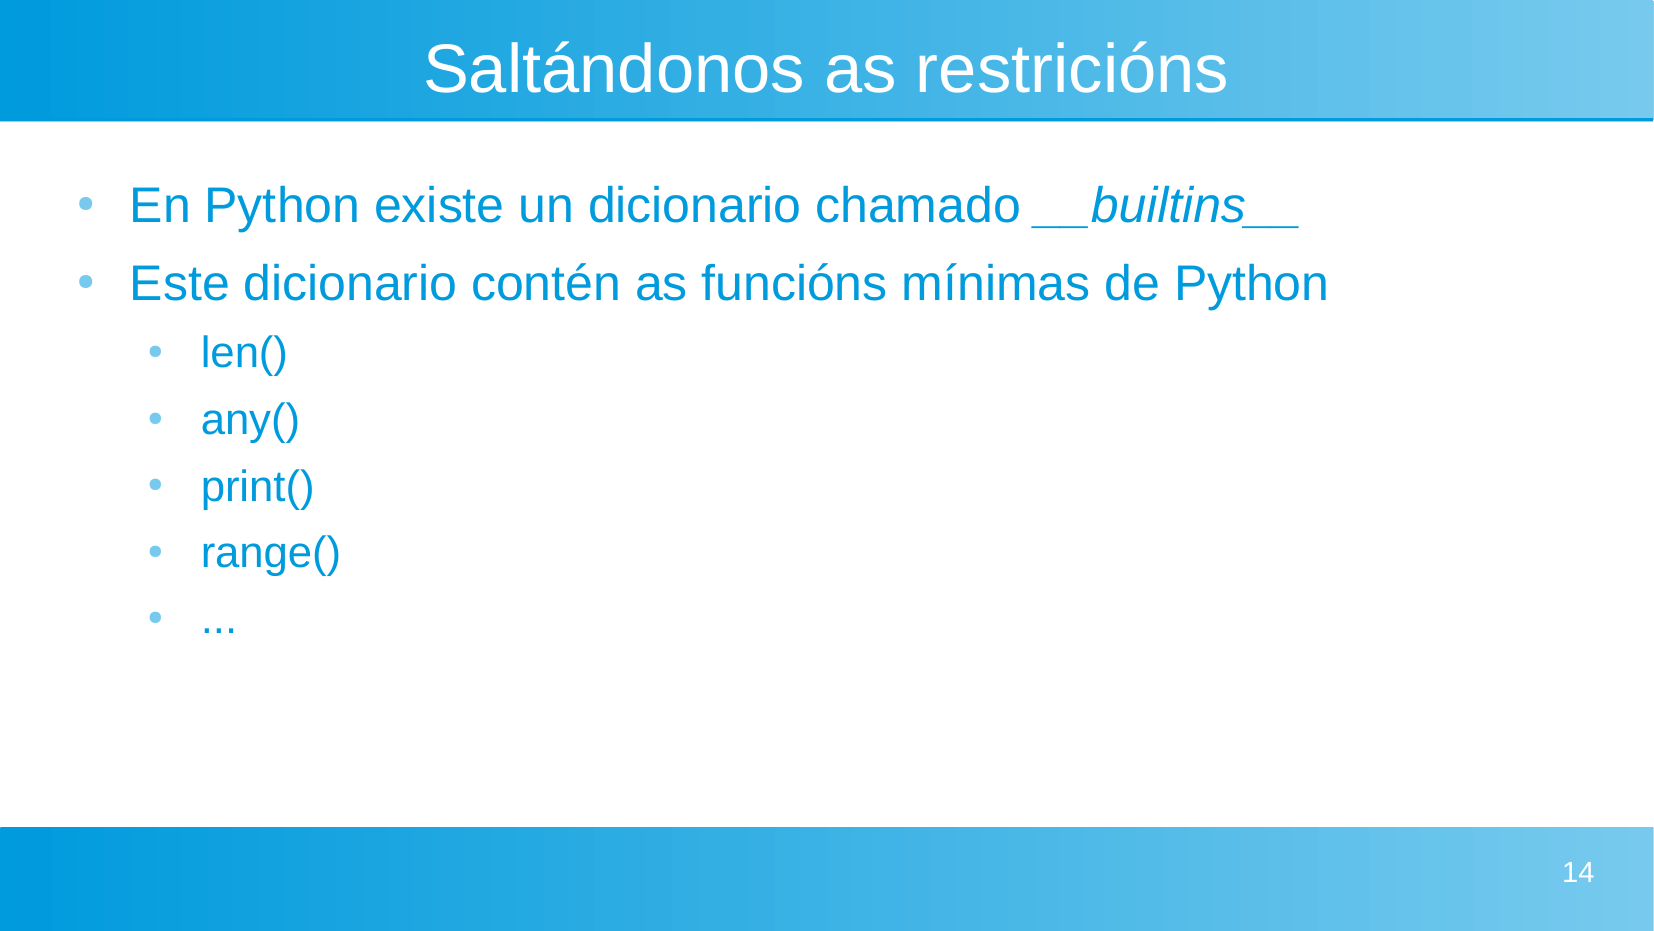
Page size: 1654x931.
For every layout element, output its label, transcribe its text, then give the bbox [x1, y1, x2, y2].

list En Python existe un dicionario chamado __builtins__ Este dicionario contén as funcións mínimas de Python len() any() print() range() ... [59, 177, 1595, 768]
title Saltándonos as restricións [59, 29, 1595, 108]
